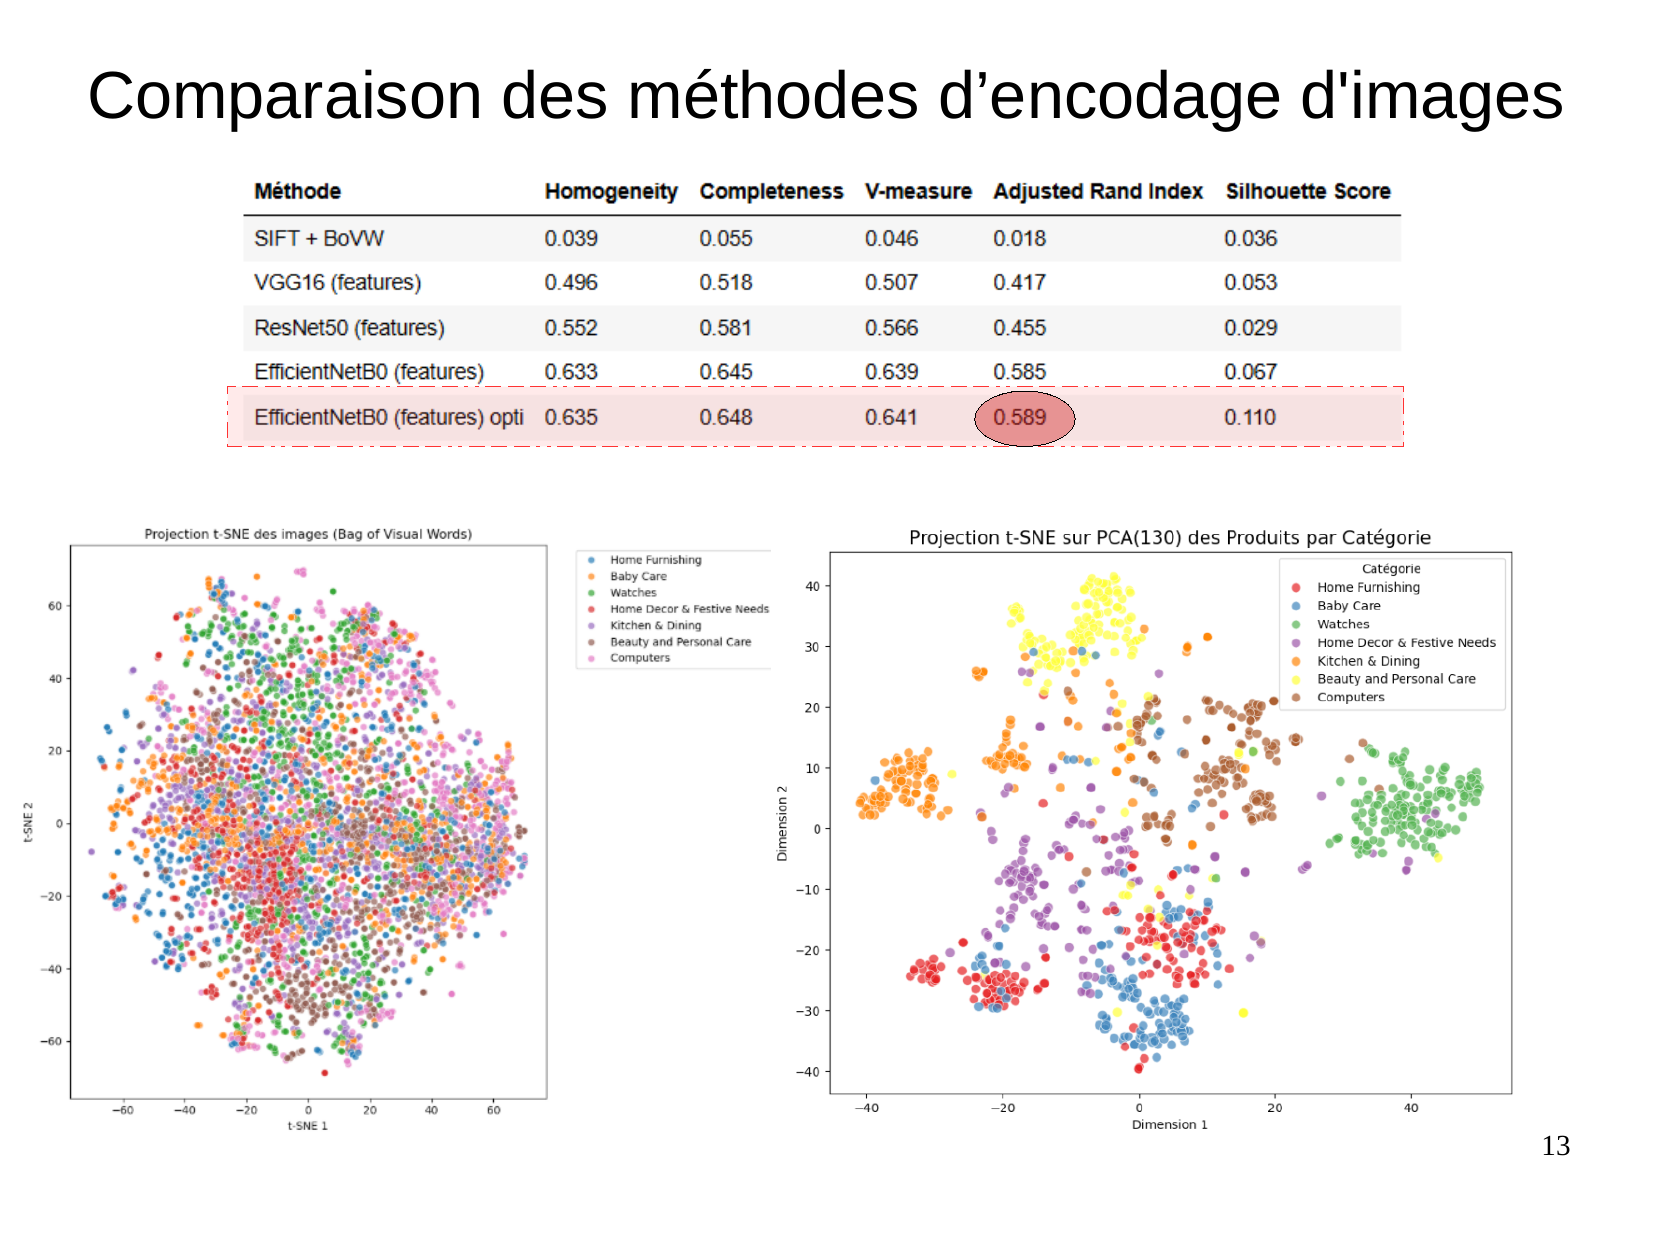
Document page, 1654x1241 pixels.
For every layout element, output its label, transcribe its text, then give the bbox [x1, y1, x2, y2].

text_box [227, 386, 1404, 447]
title Comparaison des méthodes d’encodage d'images [82, 49, 1571, 143]
picture [236, 163, 1417, 447]
picture [15, 519, 1528, 1160]
